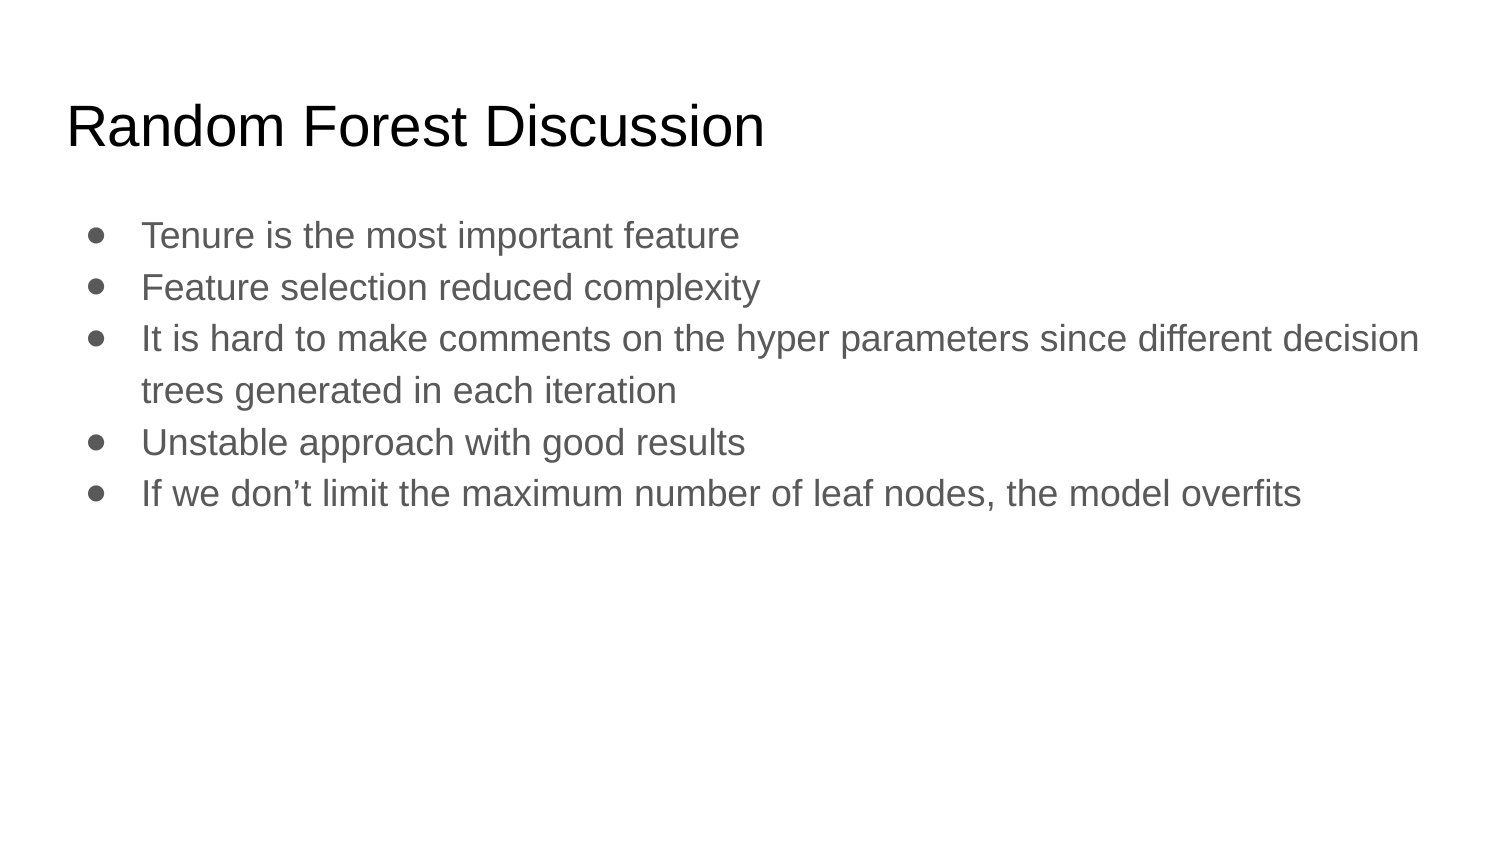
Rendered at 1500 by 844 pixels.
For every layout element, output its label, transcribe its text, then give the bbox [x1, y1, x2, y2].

title Random Forest Discussion [51, 72, 1449, 167]
list Tenure is the most important feature Feature selection reduced complexity It is hard to make comments on the hyper parameters since different decision trees generated in each iteration Unstable approach with good results If we don’t limit the maximum number of leaf nodes, the model overfits [51, 189, 1449, 750]
